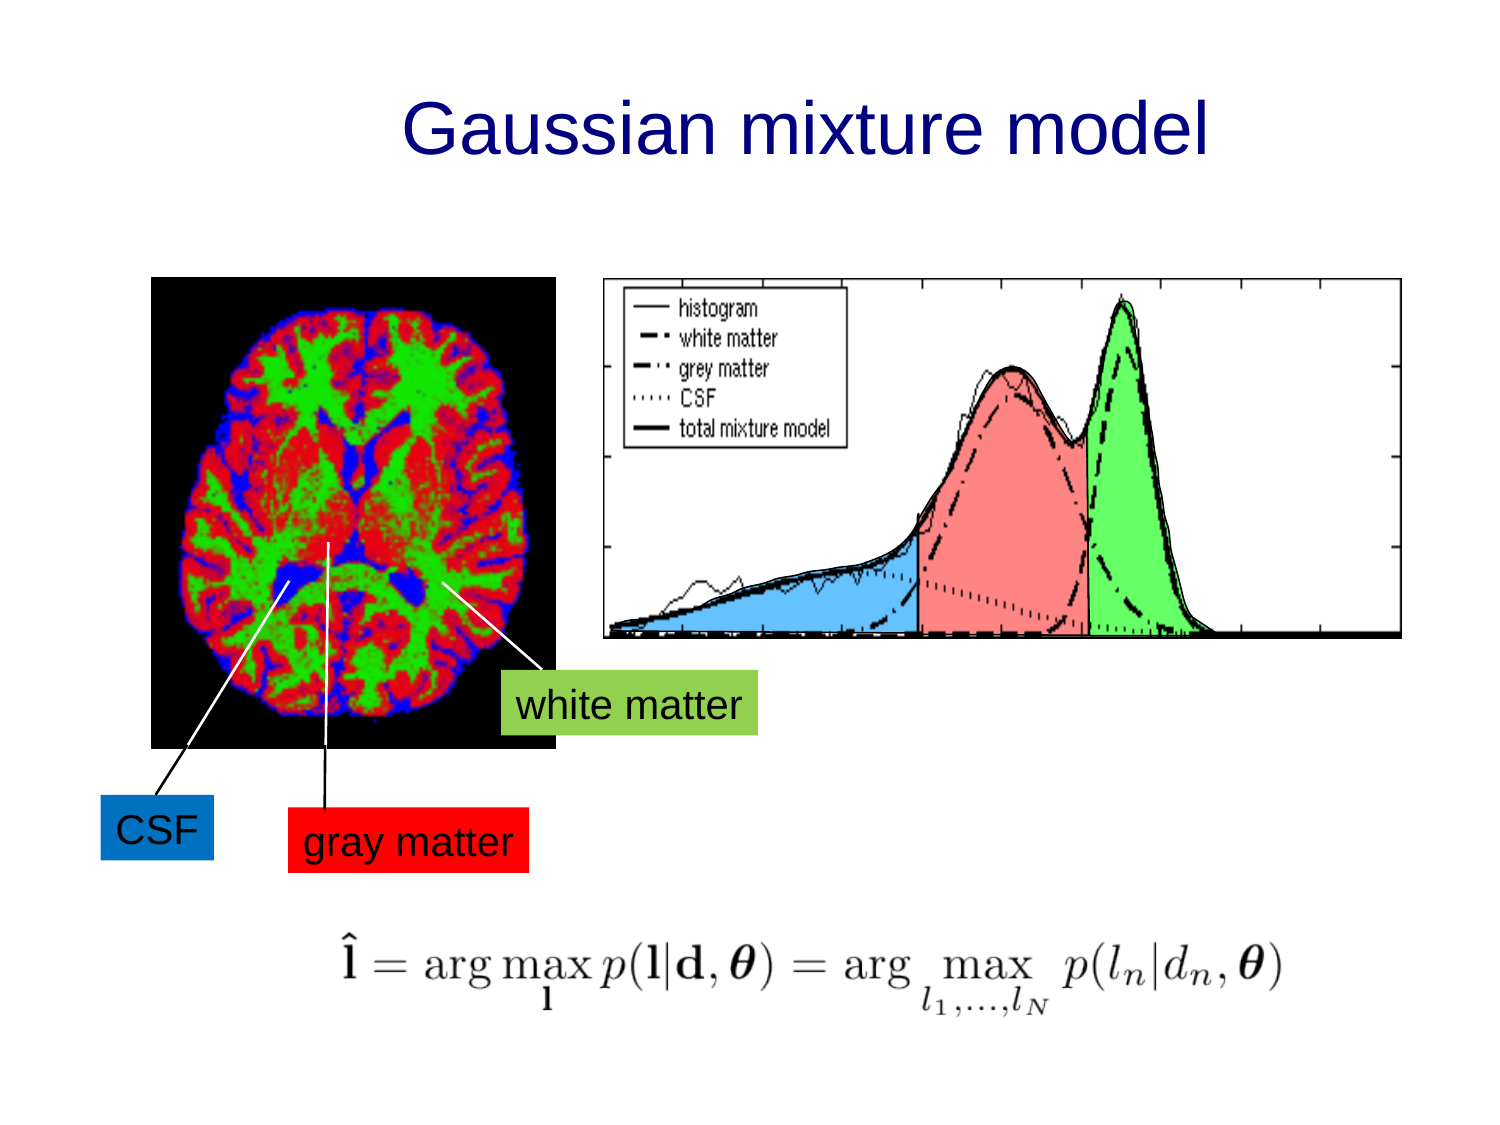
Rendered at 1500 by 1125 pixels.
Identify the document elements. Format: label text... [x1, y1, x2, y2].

text_box CSF [100, 794, 214, 861]
picture [603, 278, 1402, 639]
text_box gray matter [288, 807, 530, 873]
picture [315, 922, 1288, 1028]
title Gaussian mixture model [149, 65, 1463, 179]
picture [151, 277, 556, 749]
text_box white matter [501, 669, 758, 736]
